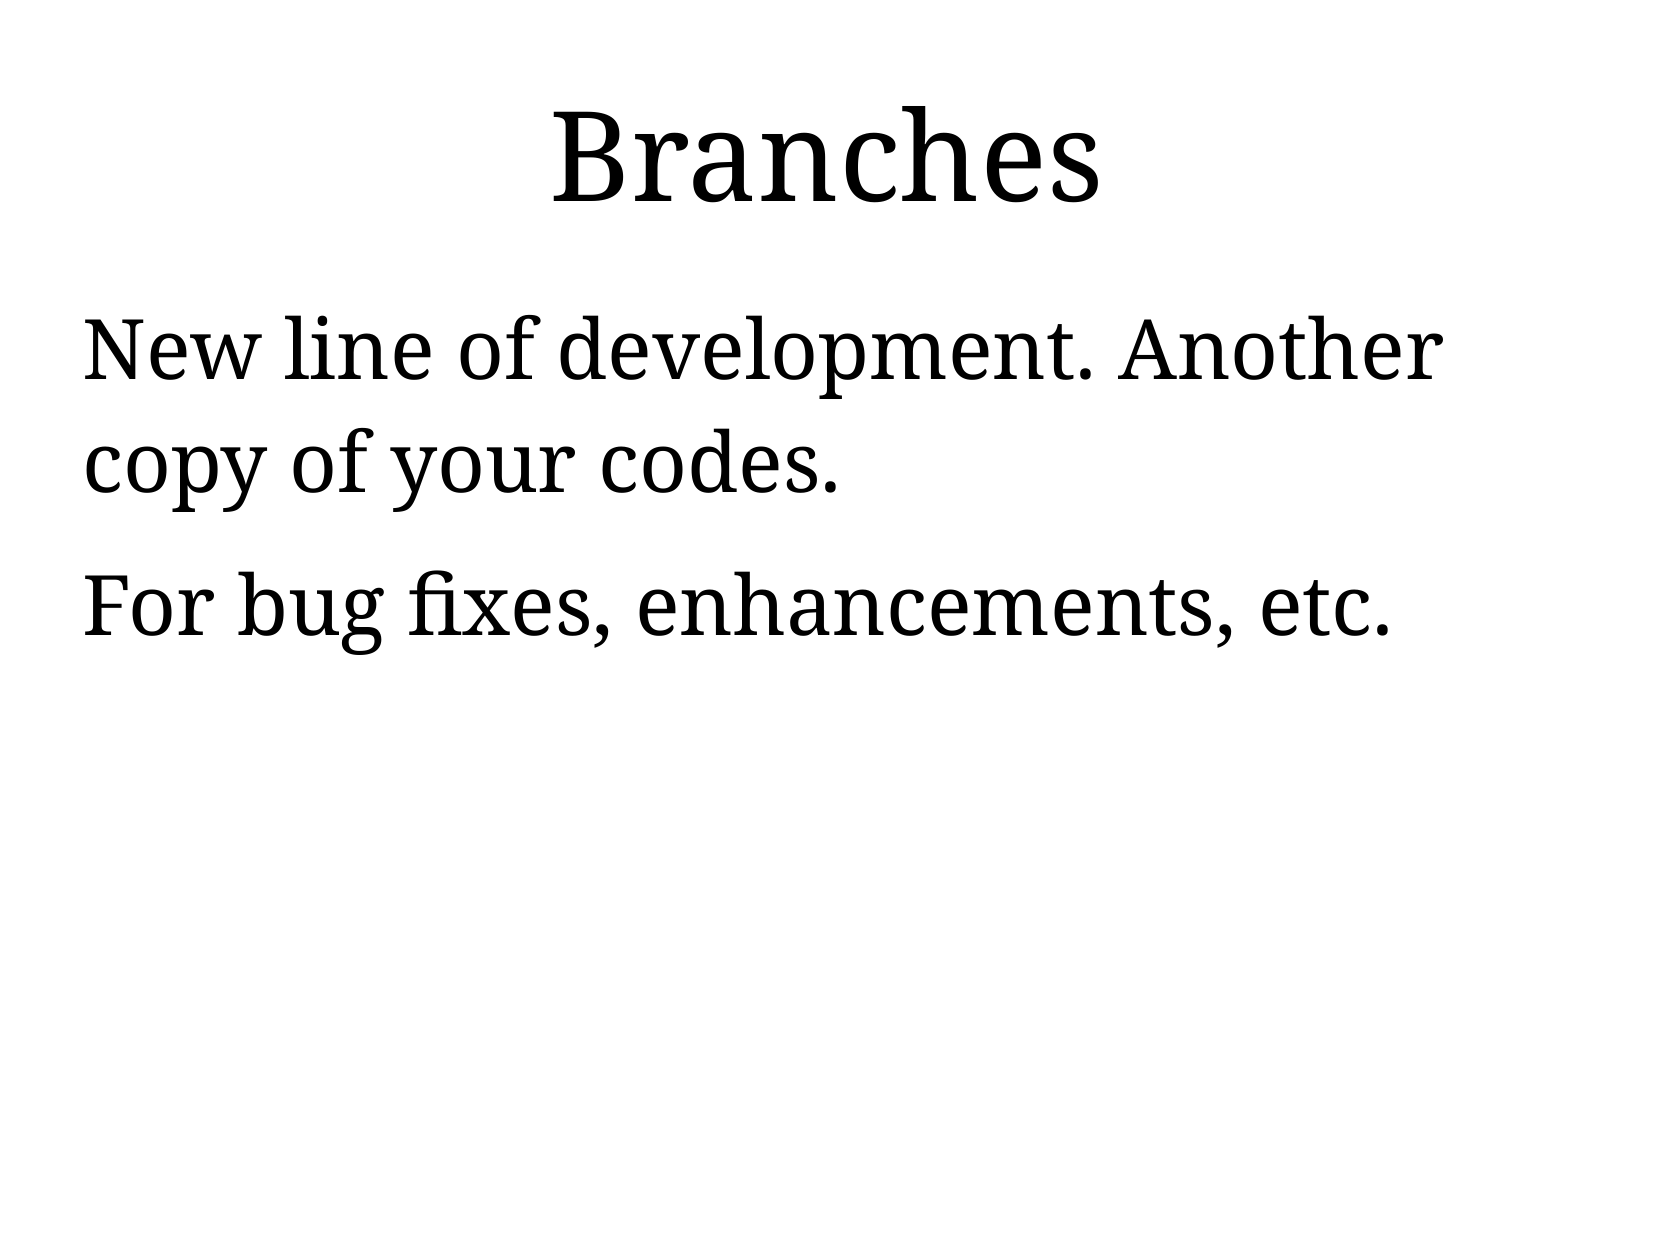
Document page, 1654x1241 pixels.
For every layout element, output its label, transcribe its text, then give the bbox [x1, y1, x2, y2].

title Branches [82, 49, 1571, 257]
list New line of development. Another copy of your codes. For bug fixes, enhancements, etc. [82, 290, 1571, 1010]
